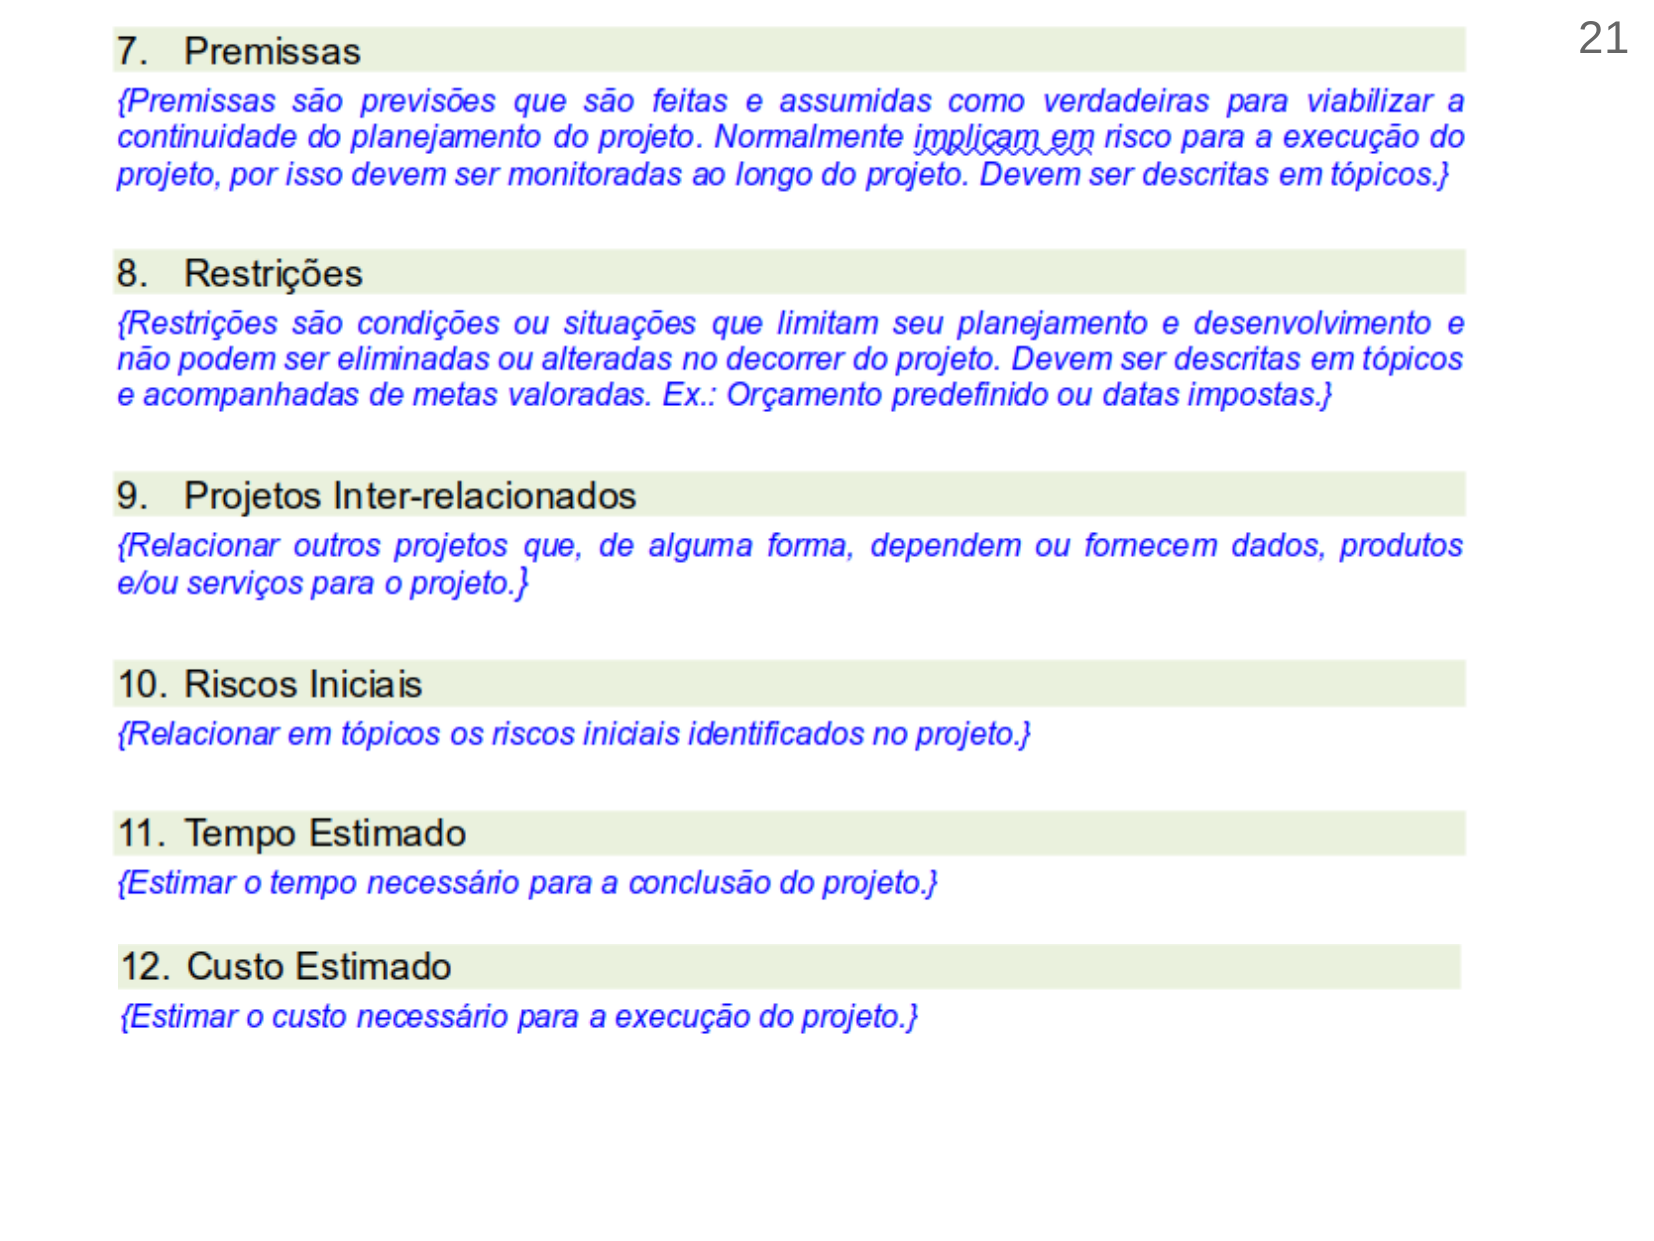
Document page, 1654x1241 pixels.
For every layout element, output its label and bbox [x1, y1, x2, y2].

picture [118, 944, 1466, 1046]
picture [111, 25, 1471, 910]
